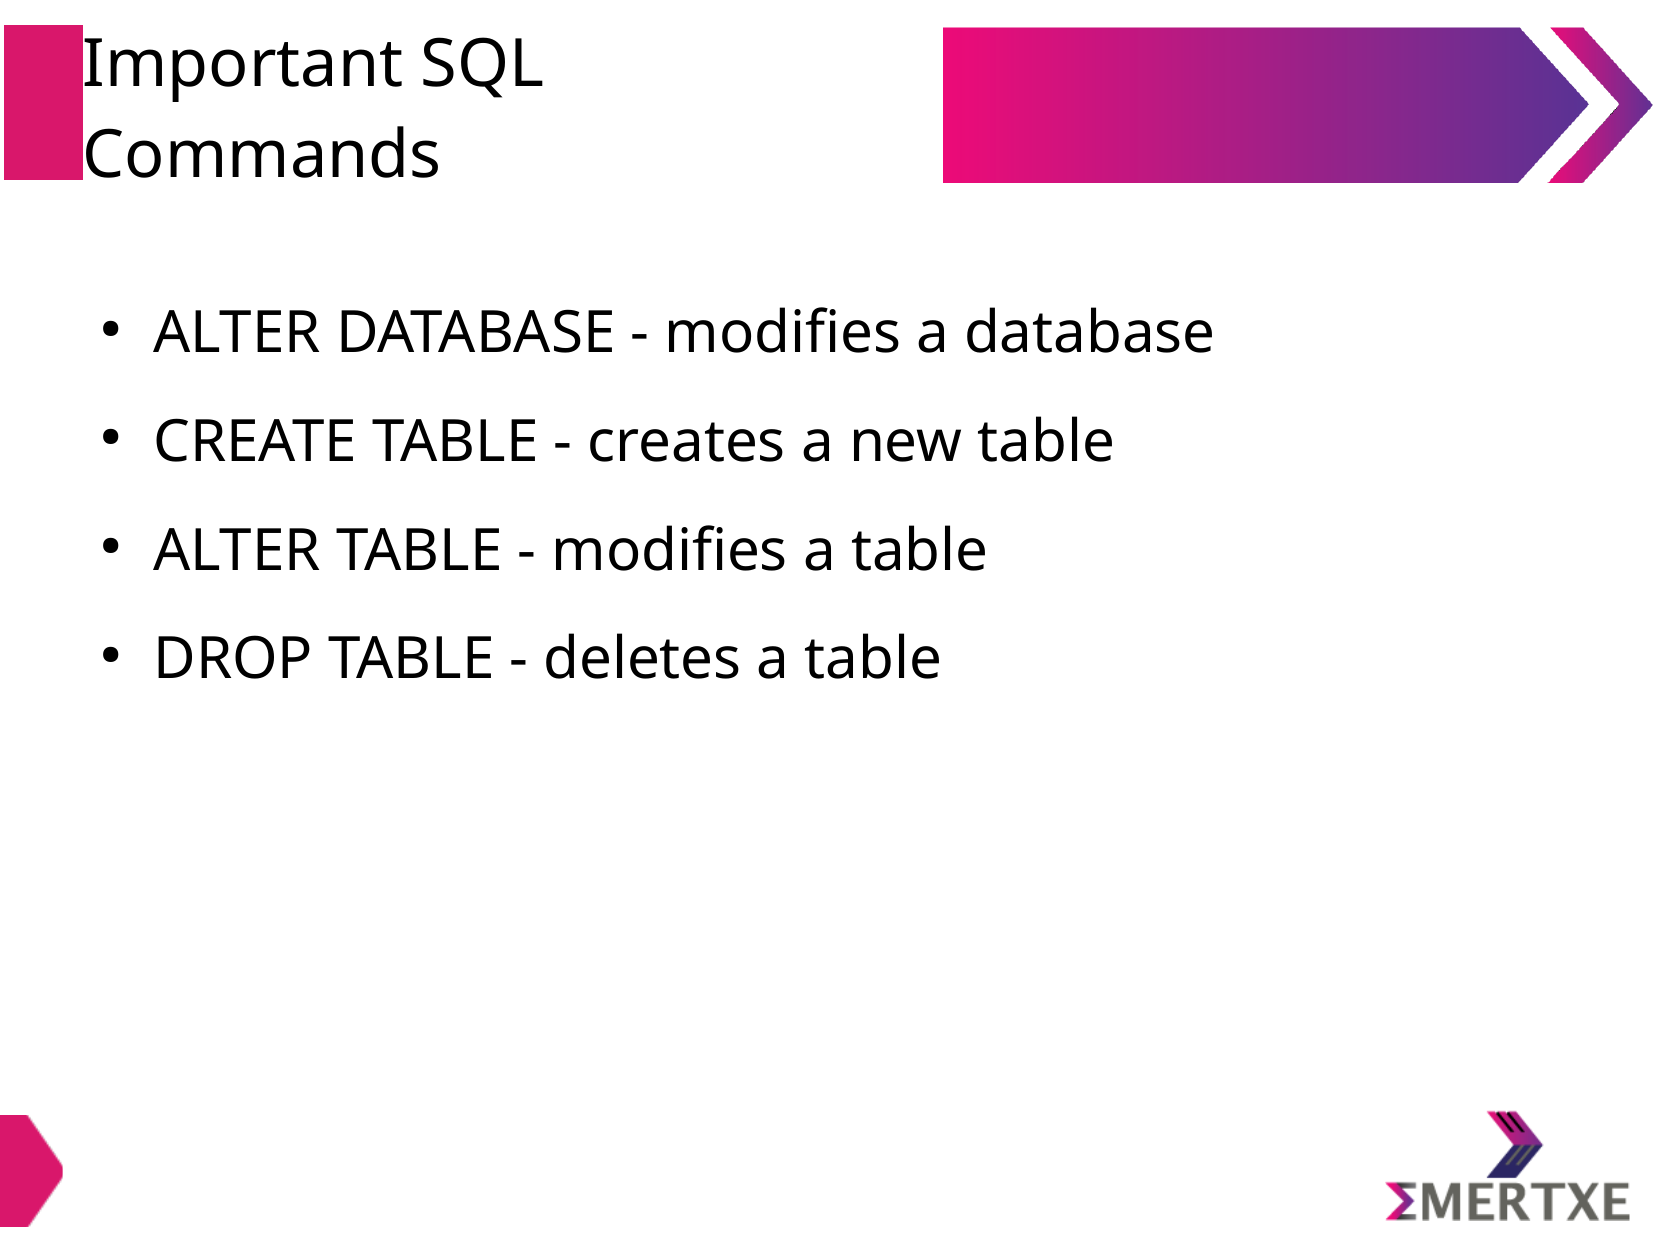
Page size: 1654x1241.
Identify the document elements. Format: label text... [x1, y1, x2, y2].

picture [1385, 1107, 1631, 1221]
list ALTER DATABASE - modifies a database CREATE TABLE - creates a new table ALTER TABLE - modifies a table DROP TABLE - deletes a table [82, 290, 1571, 1010]
title Important SQL Commands [82, 2, 1571, 210]
picture [1571, 27, 1653, 183]
